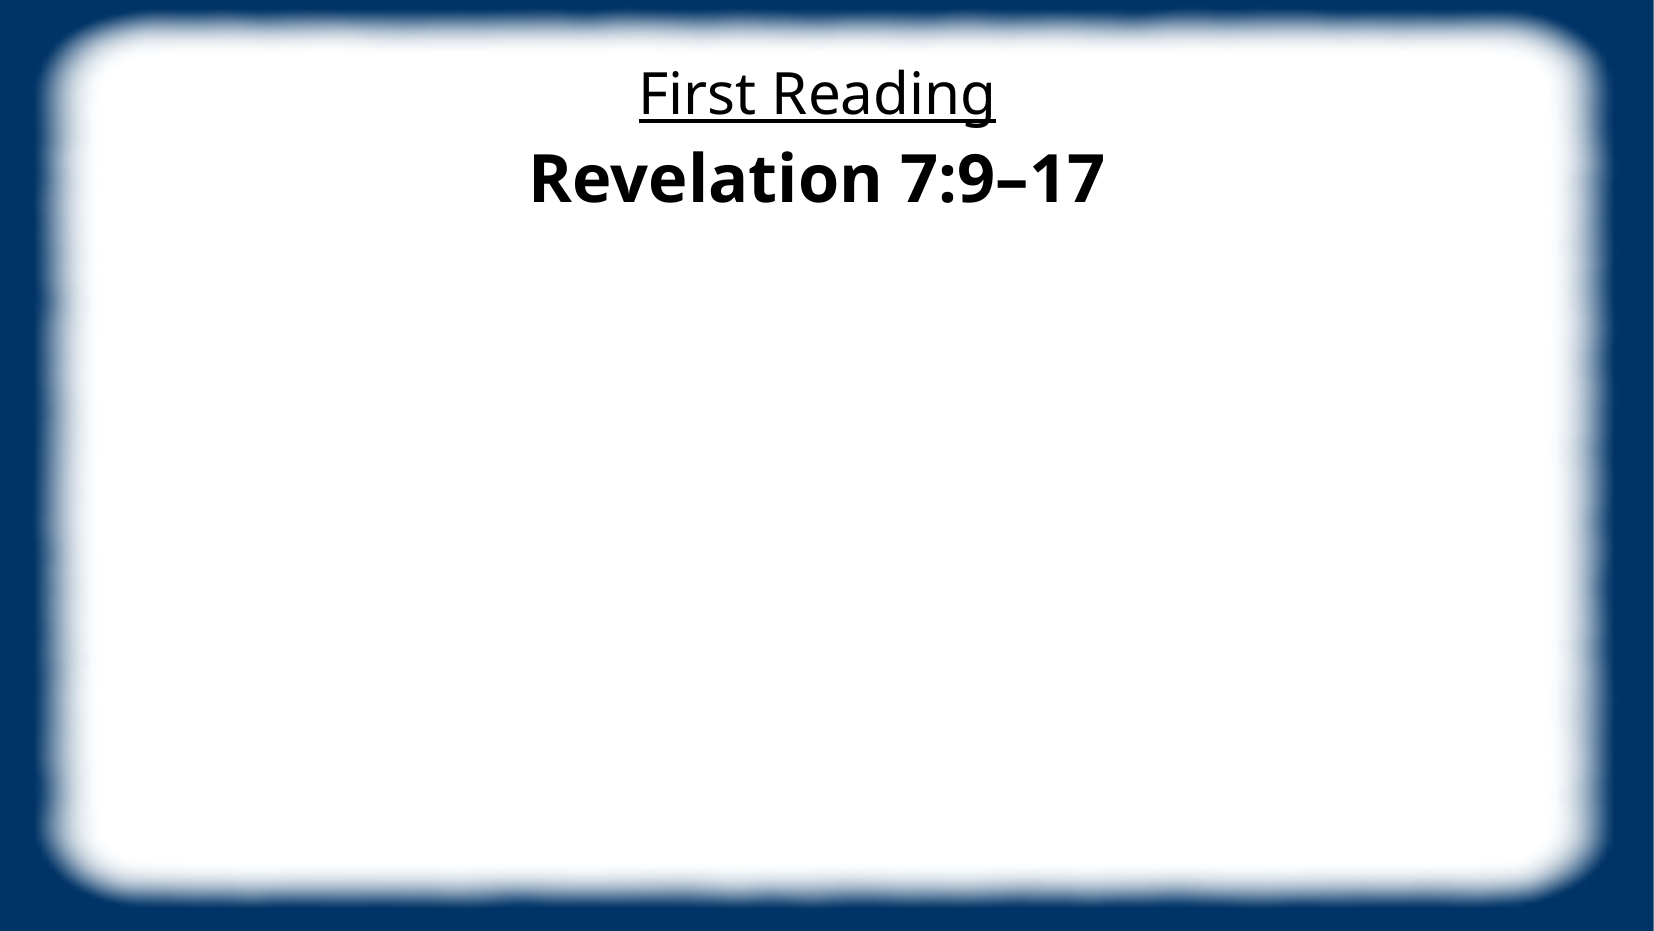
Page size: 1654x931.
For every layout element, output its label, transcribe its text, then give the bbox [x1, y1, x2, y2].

text_box First Reading Revelation 7:9–17 [75, 45, 1561, 226]
picture [0, 0, 1654, 931]
